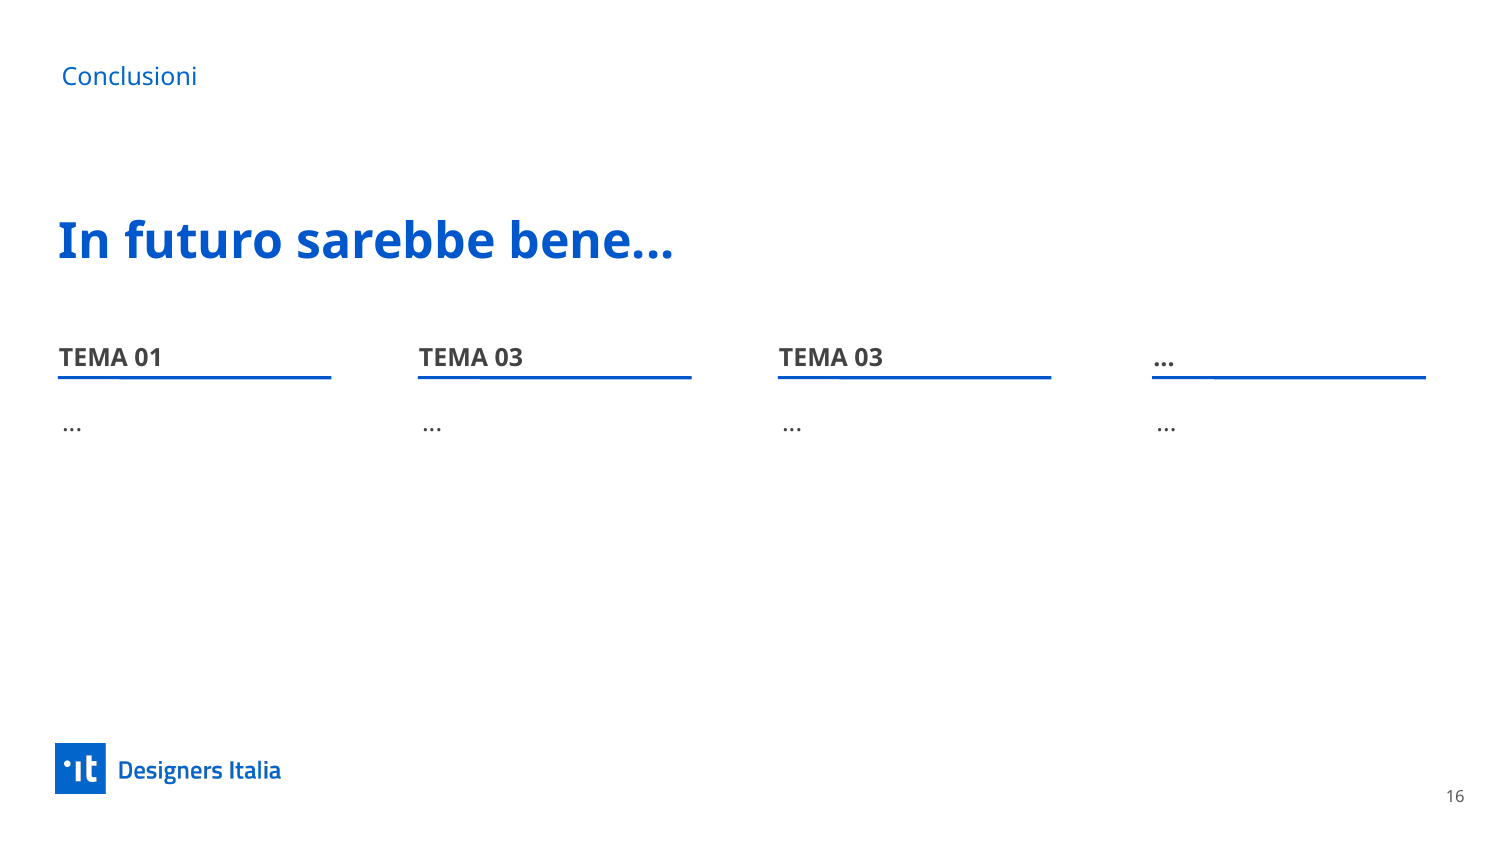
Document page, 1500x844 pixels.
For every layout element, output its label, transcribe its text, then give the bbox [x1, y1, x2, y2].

slide_number <number> [1389, 764, 1480, 830]
text_box ... [1138, 326, 1298, 373]
text_box ... [1141, 386, 1412, 691]
text_box In futuro sarebbe bene... [43, 193, 994, 270]
text_box ... [47, 386, 318, 691]
text_box TEMA 01 [43, 326, 204, 373]
text_box ... [767, 386, 1062, 691]
text_box Conclusioni [46, 52, 684, 99]
text_box TEMA 03 [763, 326, 924, 373]
text_box TEMA 03 [403, 326, 564, 373]
picture [55, 743, 294, 794]
text_box ... [407, 386, 702, 691]
